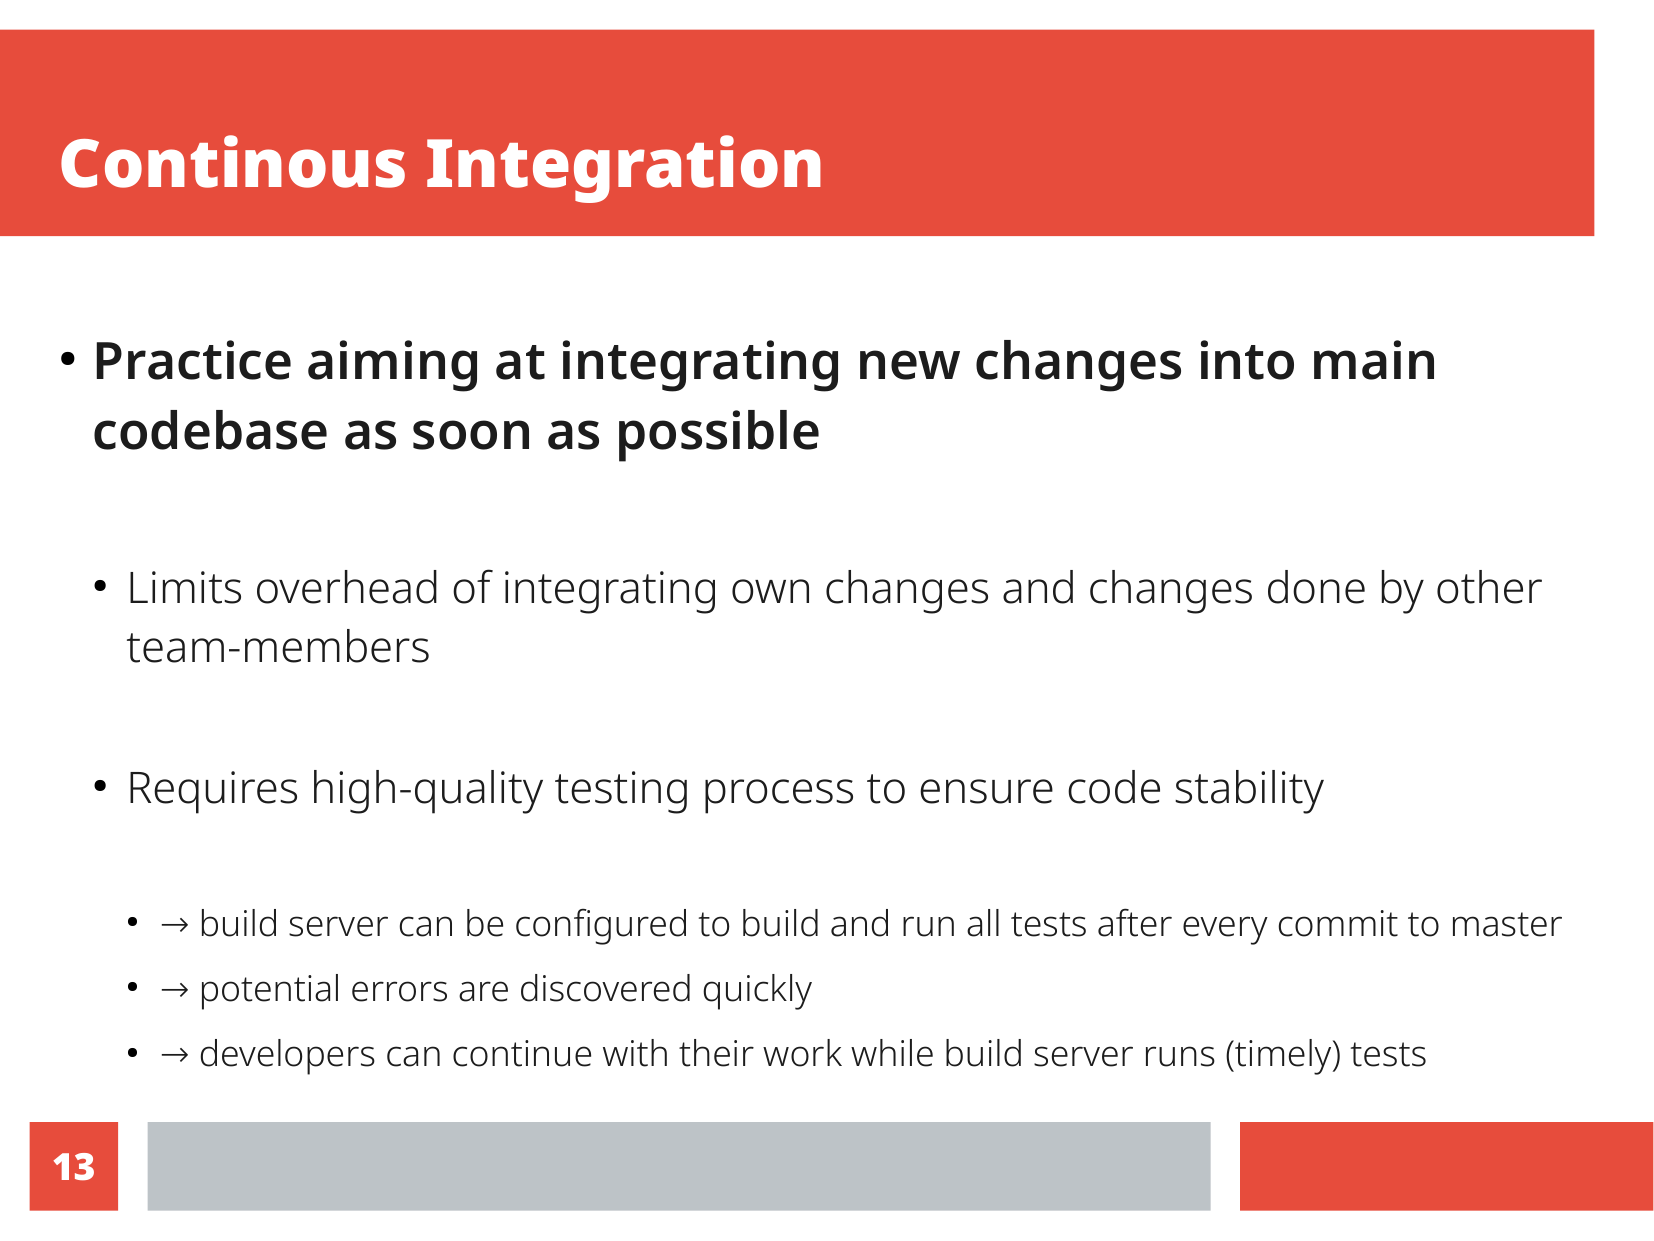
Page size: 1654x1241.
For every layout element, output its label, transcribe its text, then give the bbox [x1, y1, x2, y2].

list Practice aiming at integrating new changes into main codebase as soon as possible Limits overhead of integrating own changes and changes done by other team-members Requires high-quality testing process to ensure code stability → build server can be configured to build and run all tests after every commit to master → potential errors are discovered quickly → developers can continue with their work while build server runs (timely) tests [59, 324, 1565, 1093]
title Continous Integration [59, 59, 1595, 207]
